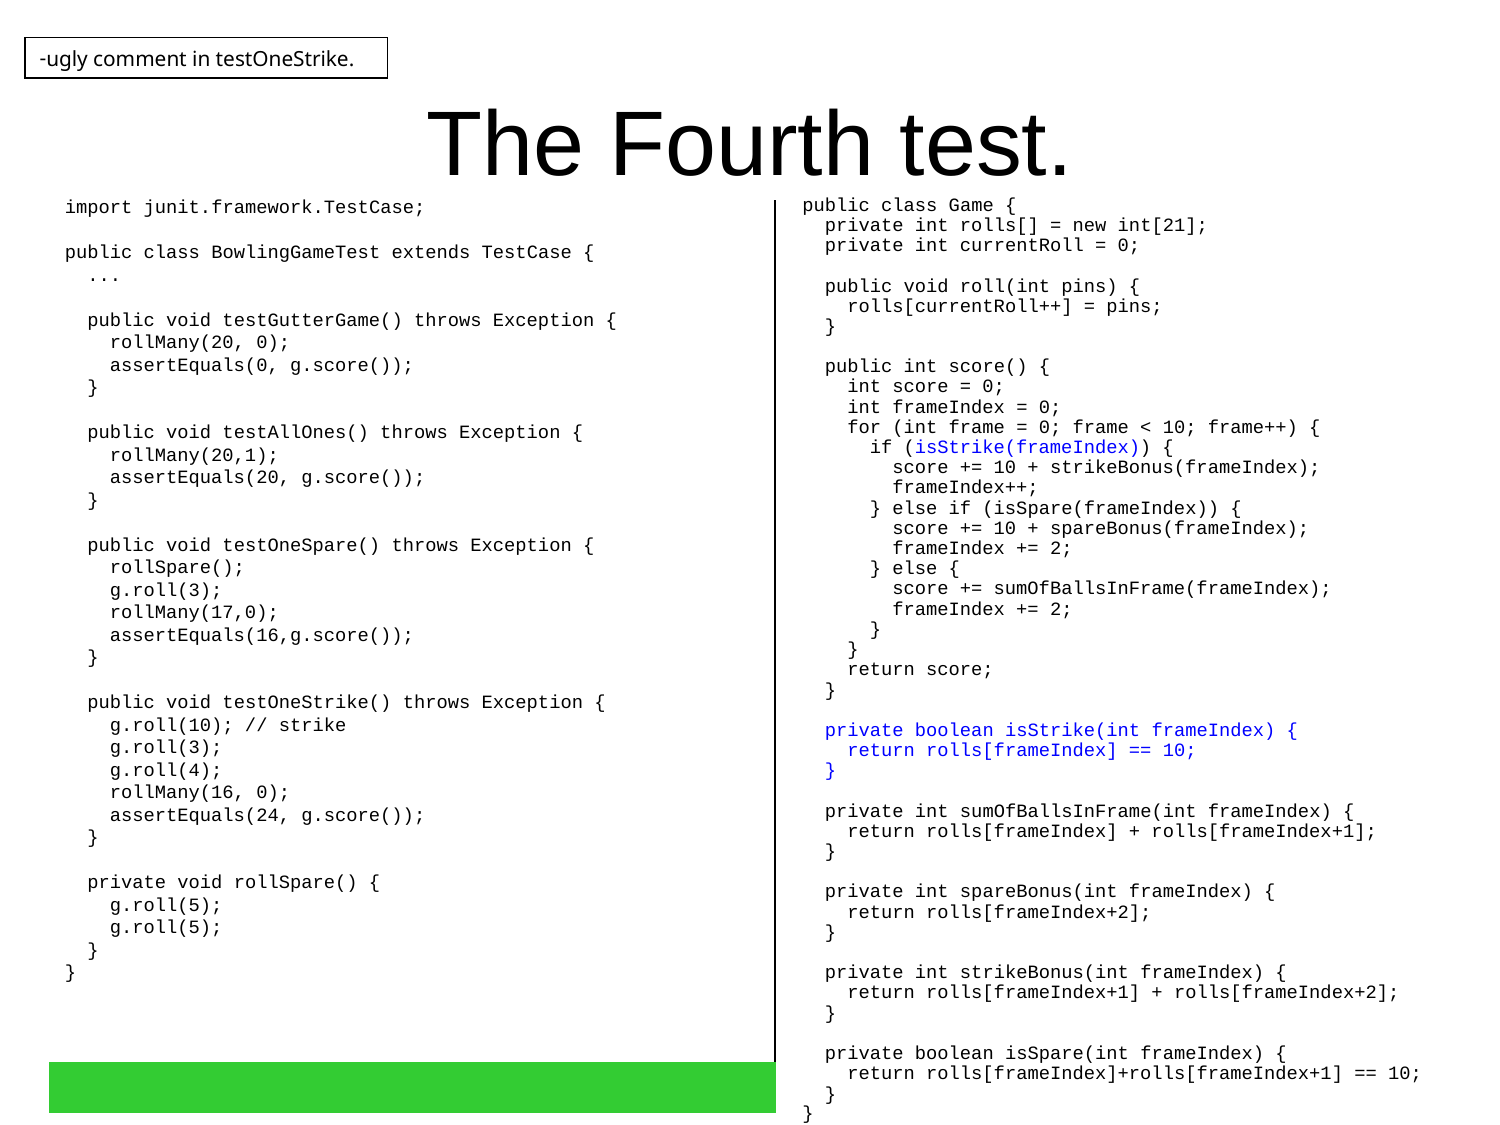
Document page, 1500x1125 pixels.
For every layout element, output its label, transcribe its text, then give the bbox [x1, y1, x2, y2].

title The Fourth test. [75, 45, 1426, 233]
text_box ugly comment in testOneStrike. [24, 37, 388, 78]
text_box public class Game { private int rolls[] = new int[21]; private int currentRoll = 0; public void roll(int pins) { rolls[currentRoll++] = pins; } public int score() { int score = 0; int frameIndex = 0; for (int frame = 0; frame < 10; frame++) { if (isStrike(frameIndex)) { score += 10 + strikeBonus(frameIndex); frameIndex++; } else if (isSpare(frameIndex)) { score += 10 + spareBonus(frameIndex); frameIndex += 2; } else { score += sumOfBallsInFrame(frameIndex); frameIndex += 2; } } return score; } private boolean isStrike(int frameIndex) { return rolls[frameIndex] == 10; } private int sumOfBallsInFrame(int frameIndex) { return rolls[frameIndex] + rolls[frameIndex+1]; } private int spareBonus(int frameIndex) { return rolls[frameIndex+2]; } private int strikeBonus(int frameIndex) { return rolls[frameIndex+1] + rolls[frameIndex+2]; } private boolean isSpare(int frameIndex) { return rolls[frameIndex]+rolls[frameIndex+1] == 10; } } [787, 187, 1451, 1125]
text_box import junit.framework.TestCase; public class BowlingGameTest extends TestCase { ... public void testGutterGame() throws Exception { rollMany(20, 0); assertEquals(0, g.score()); } public void testAllOnes() throws Exception { rollMany(20,1); assertEquals(20, g.score()); } public void testOneSpare() throws Exception { rollSpare(); g.roll(3); rollMany(17,0); assertEquals(16,g.score()); } public void testOneStrike() throws Exception { g.roll(10); // strike g.roll(3); g.roll(4); rollMany(16, 0); assertEquals(24, g.score()); } private void rollSpare() { g.roll(5); g.roll(5); } } [50, 187, 713, 991]
text_box [50, 1062, 775, 1113]
